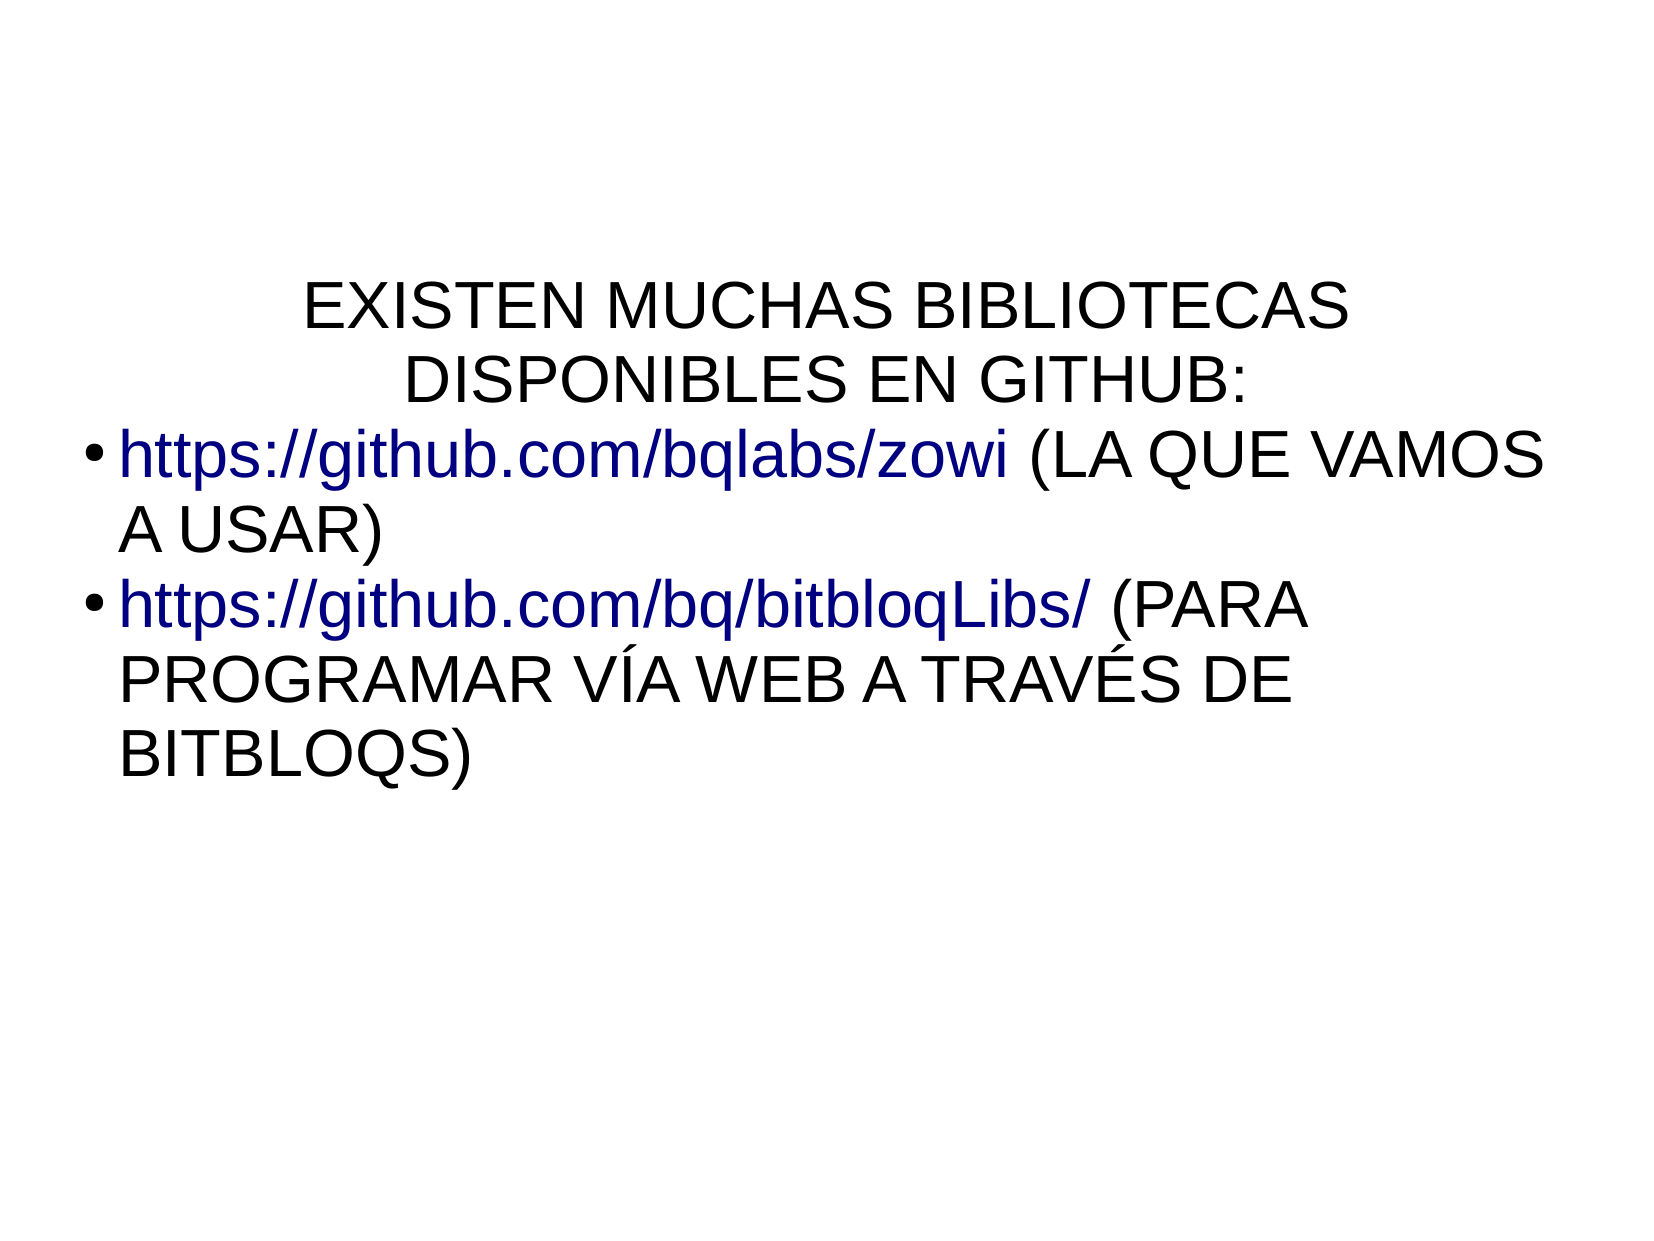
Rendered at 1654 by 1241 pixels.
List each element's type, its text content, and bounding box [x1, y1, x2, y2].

subtitle EXISTEN MUCHAS BIBLIOTECAS DISPONIBLES EN GITHUB: https://github.com/bqlabs/zowi (LA QUE VAMOS A USAR) https://github.com/bq/bitbloqLibs/ (PARA PROGRAMAR VÍA WEB A TRAVÉS DE BITBLOQS) [82, 49, 1571, 1010]
